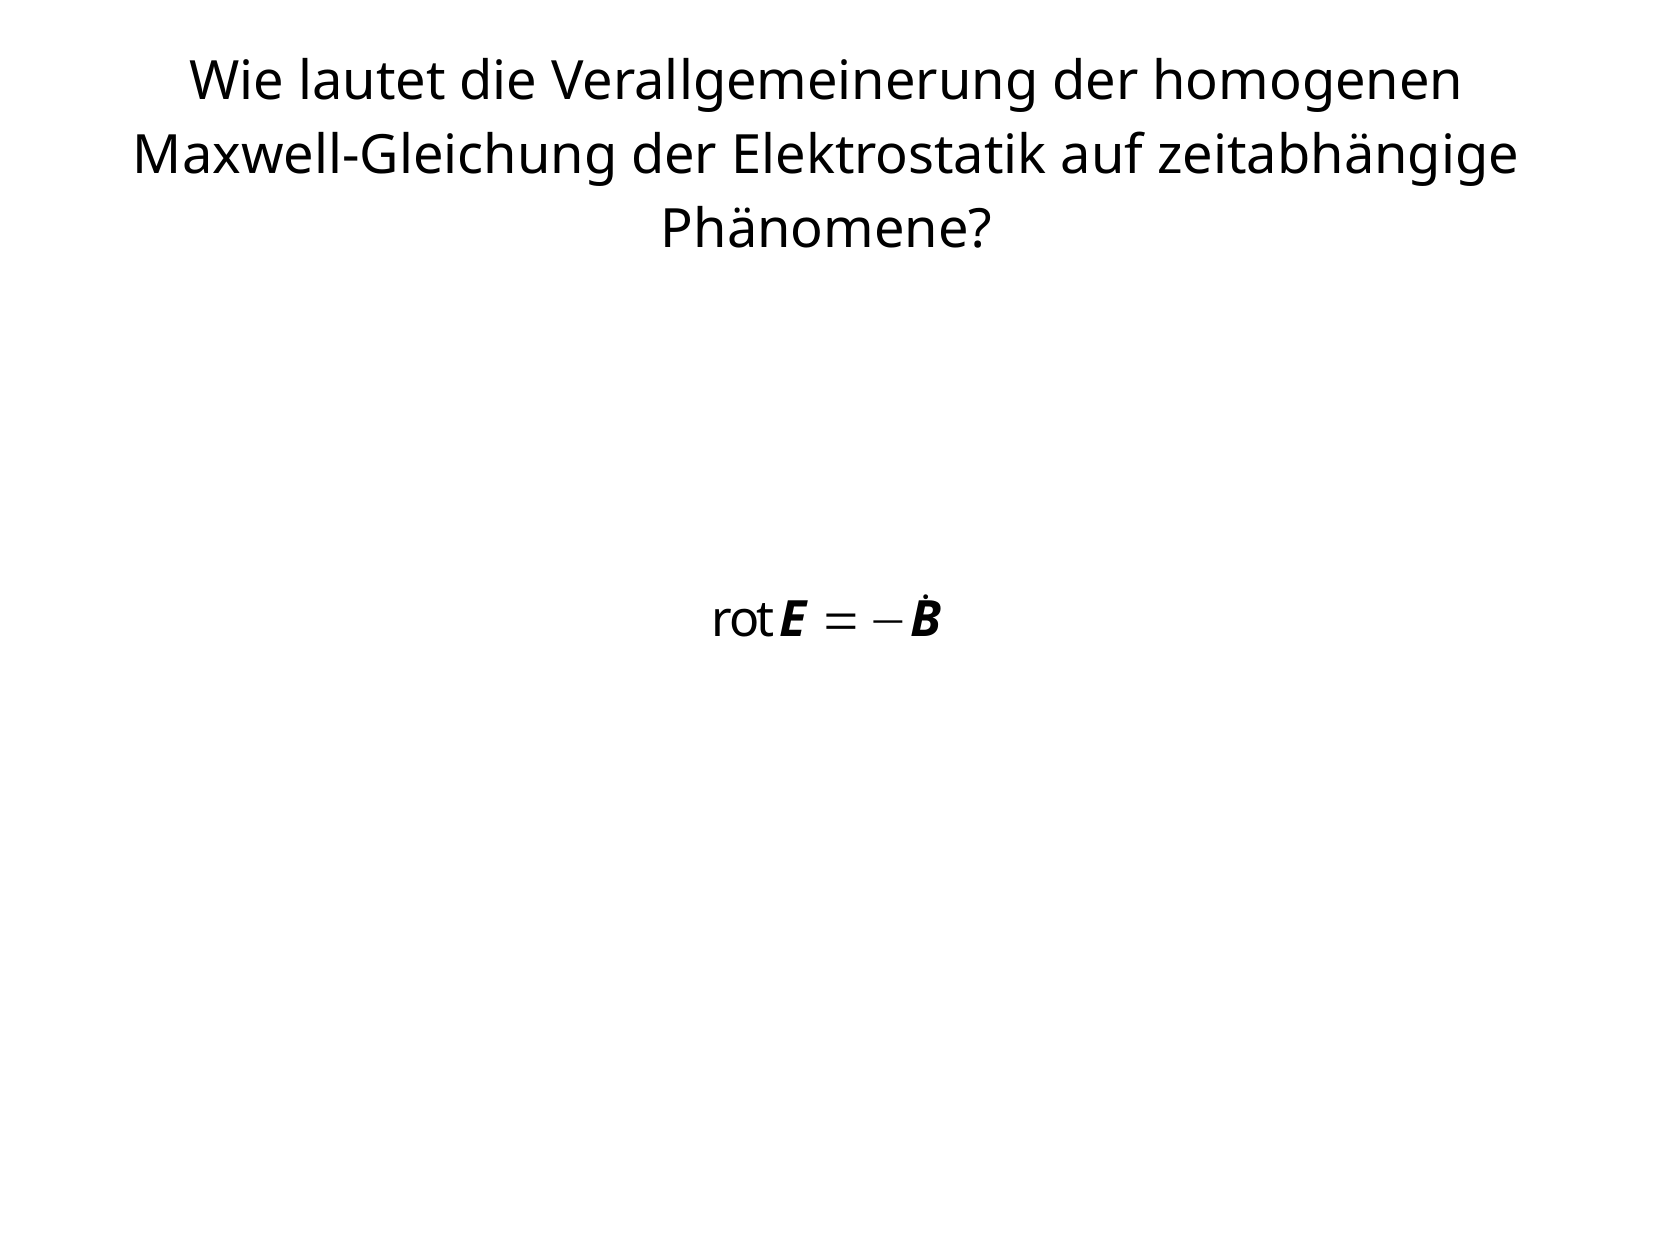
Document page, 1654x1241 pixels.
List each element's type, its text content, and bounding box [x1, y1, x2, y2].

chart [705, 589, 948, 651]
title Wie lautet die Verallgemeinerung der homogenen Maxwell-Gleichung der Elektrostatik auf zeitabhängige Phänomene? [82, 49, 1571, 257]
